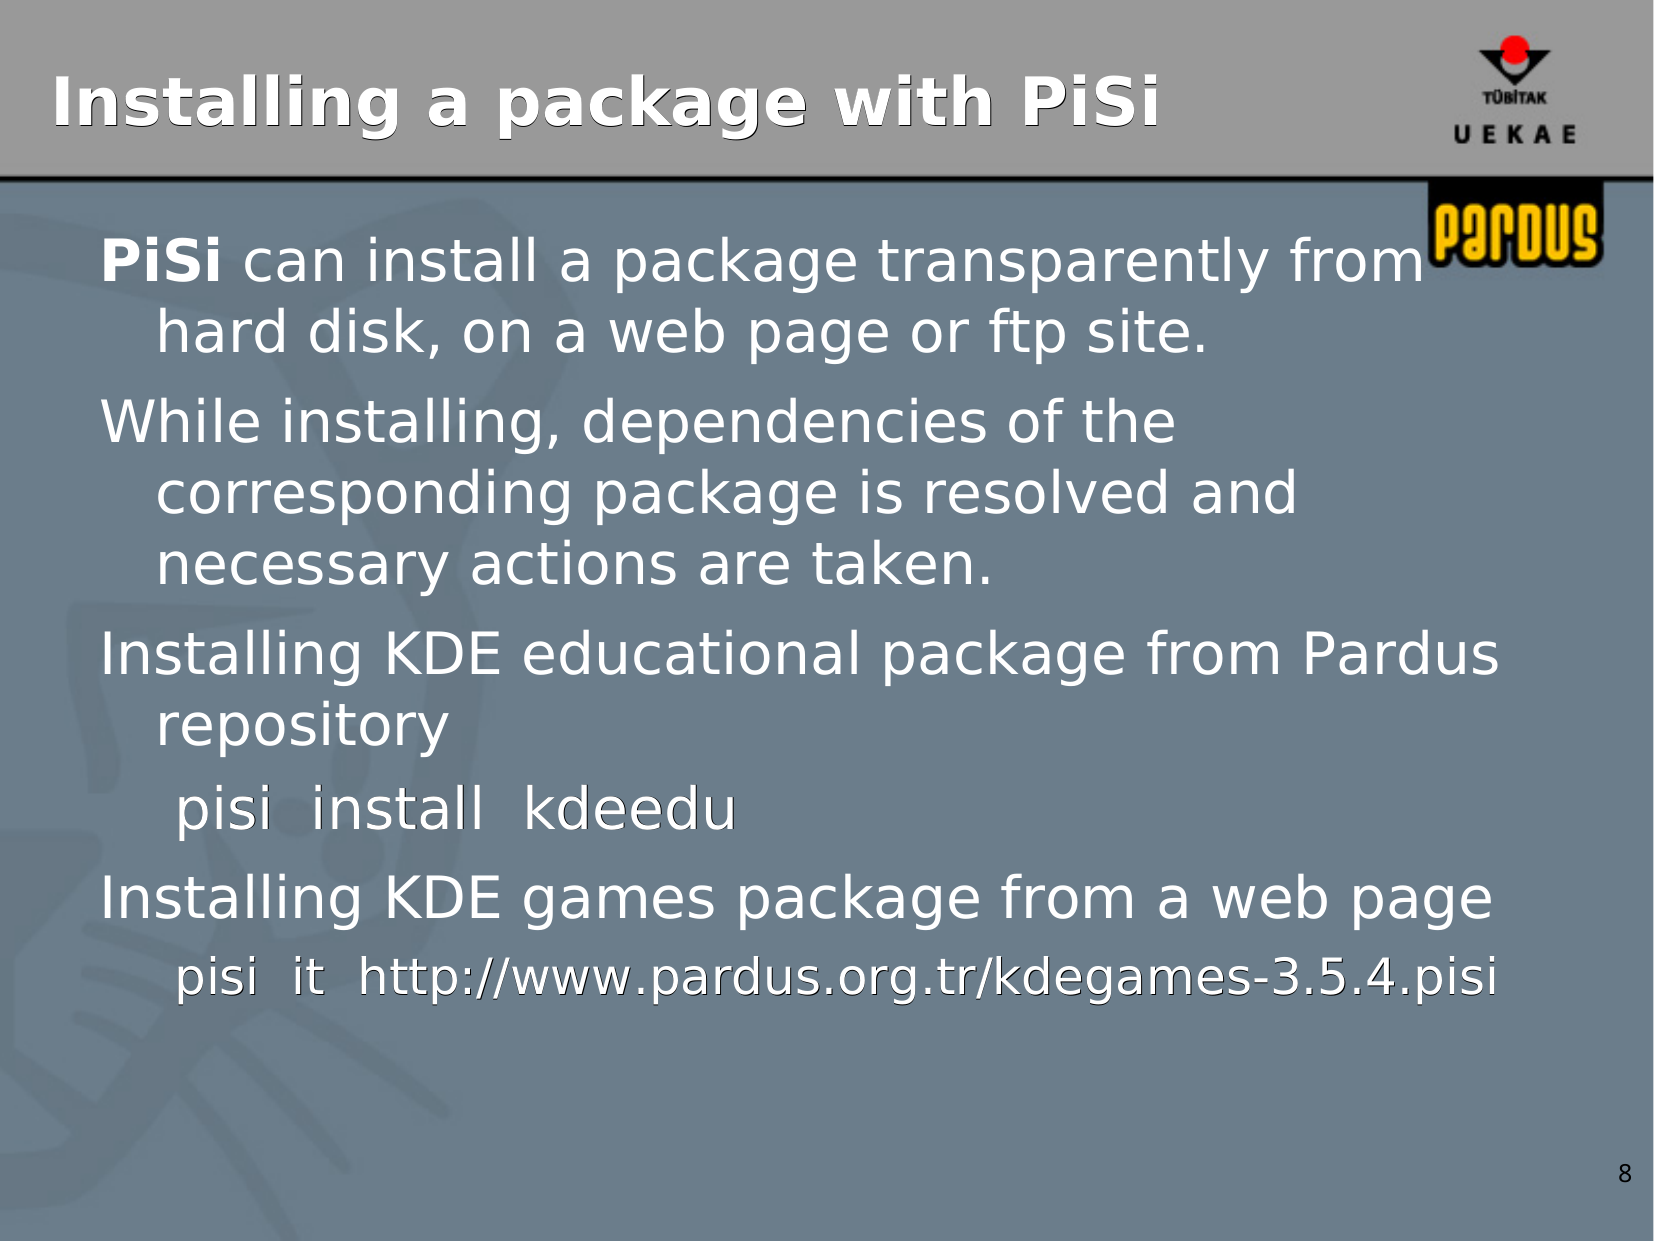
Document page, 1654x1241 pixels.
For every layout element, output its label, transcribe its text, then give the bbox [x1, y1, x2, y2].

title Installing a package with PiSi [35, 43, 1449, 158]
picture [0, 0, 1654, 1241]
list PiSi can install a package transparently from hard disk, on a web page or ftp site. While installing, dependencies of the corresponding package is resolved and necessary actions are taken. Installing KDE educational package from Pardus repository pisi install kdeedu Installing KDE games package from a web page pisi it http://www.pardus.org.tr/kdegames-3.5.4.pisi [84, 216, 1570, 1011]
